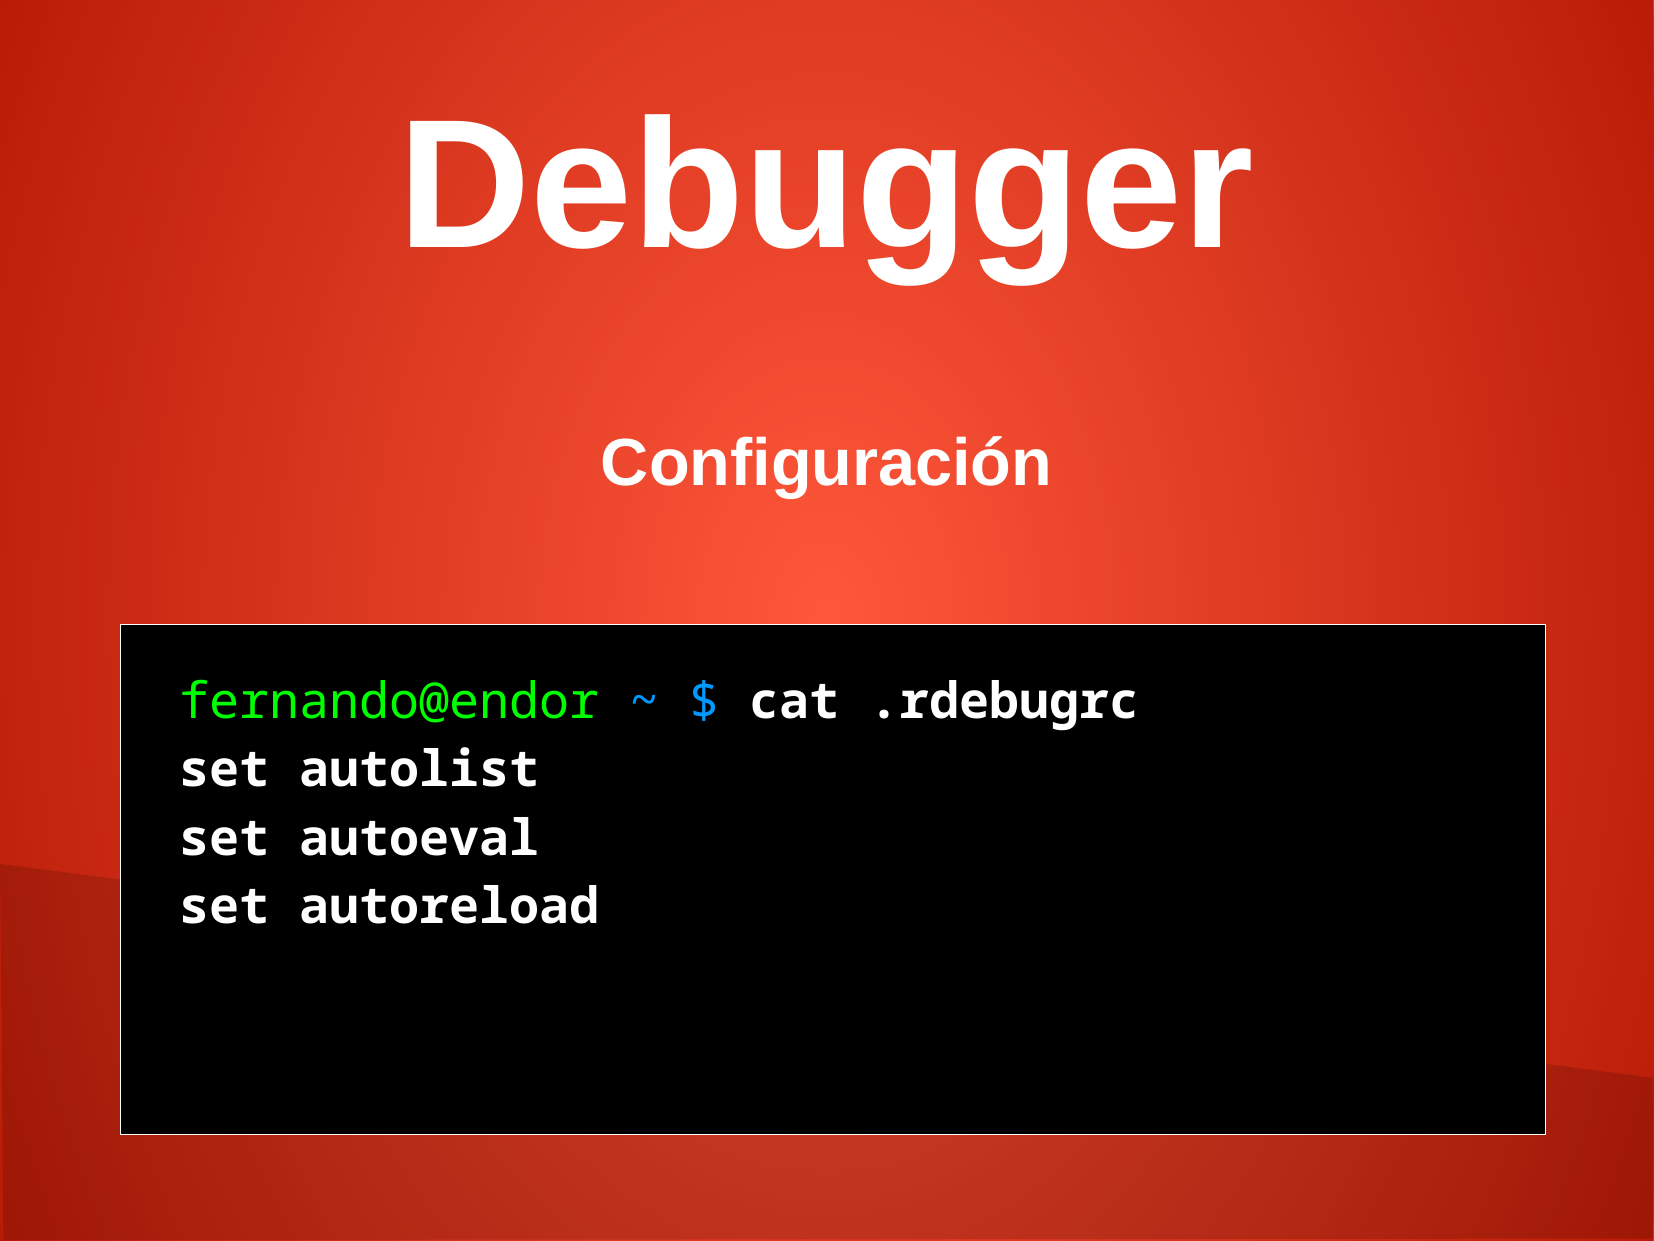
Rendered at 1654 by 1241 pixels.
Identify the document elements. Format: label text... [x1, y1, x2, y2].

text_box [120, 624, 1546, 1135]
text_box Debugger [274, 81, 1379, 287]
text_box Configuración [67, 398, 1587, 526]
text_box fernando@endor ~ $ cat .rdebugrc set autolist set autoeval set autoreload [165, 657, 1516, 1075]
